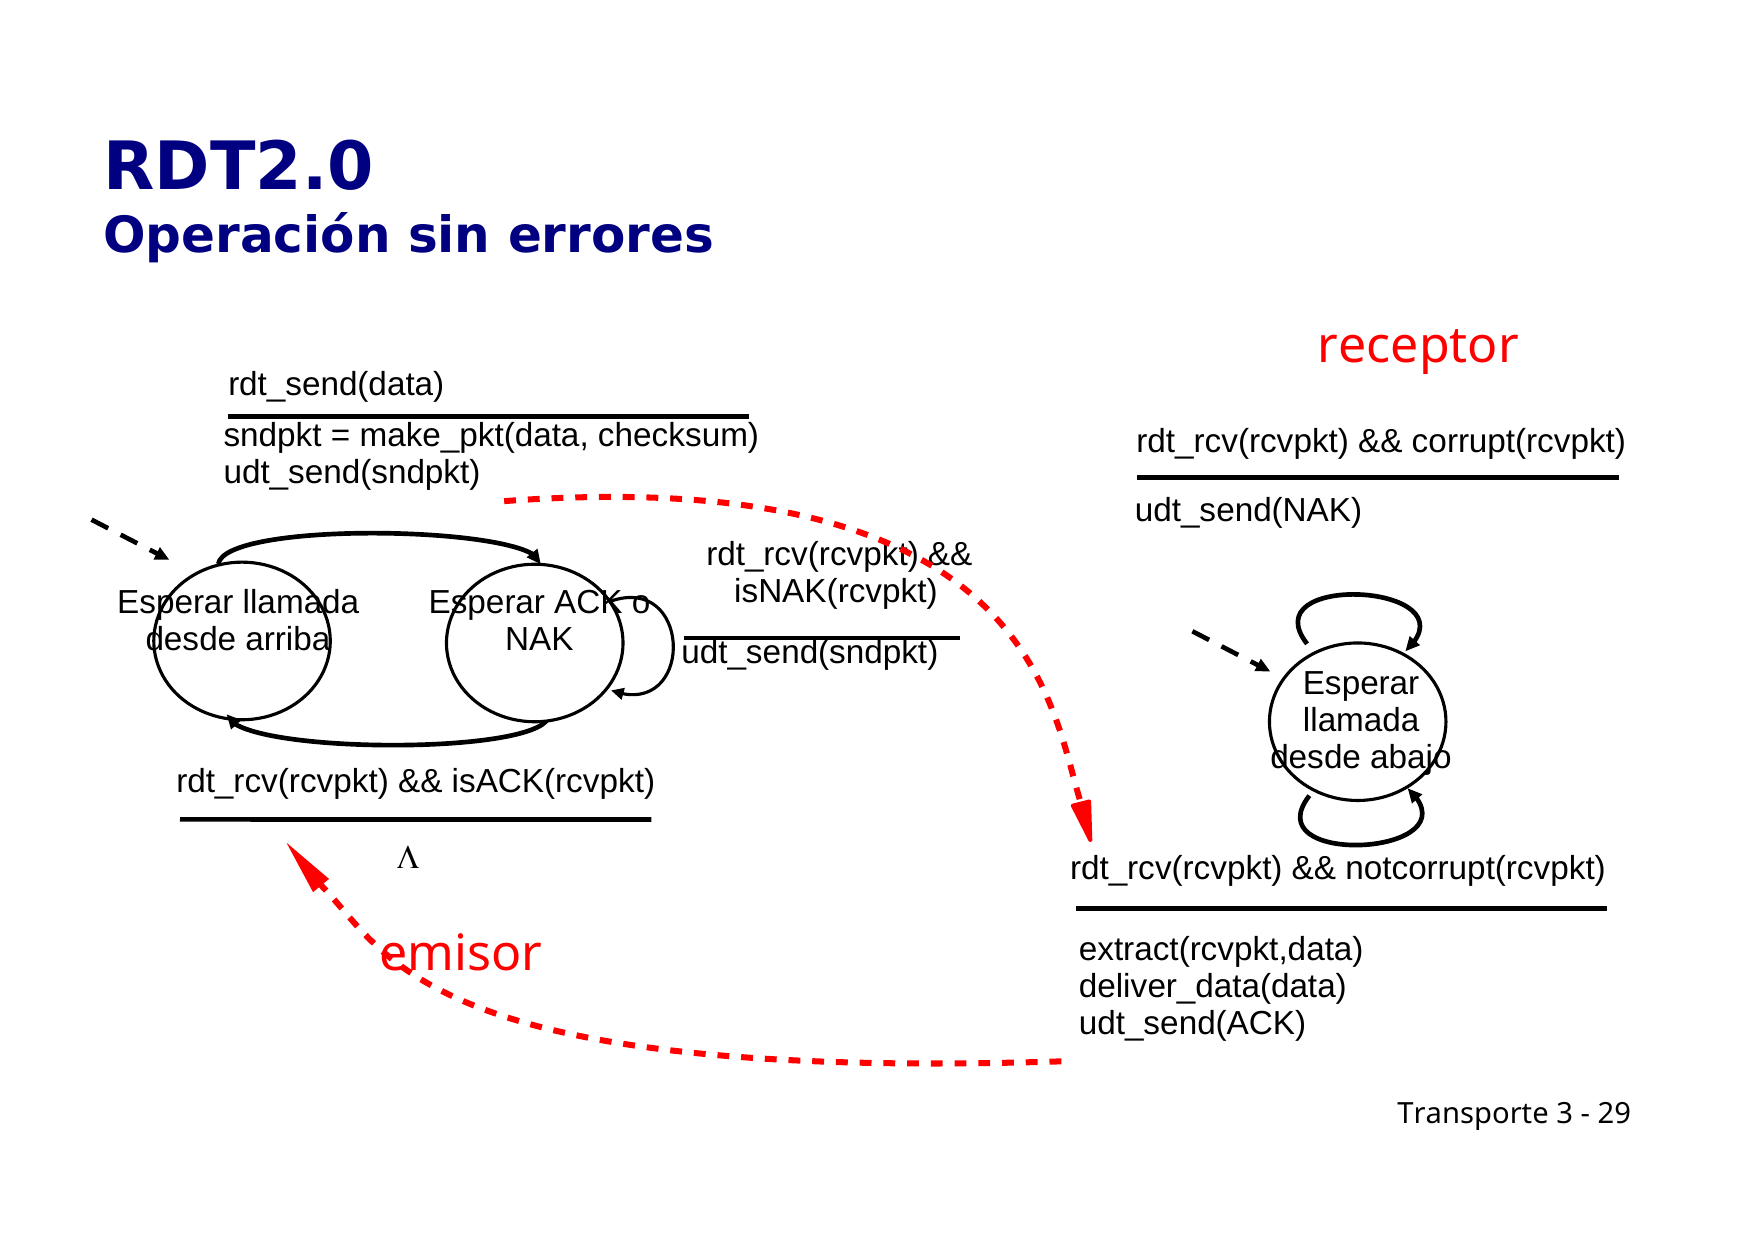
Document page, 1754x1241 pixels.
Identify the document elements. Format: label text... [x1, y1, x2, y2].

text_box [1286, 757, 1427, 801]
text_box rdt_rcv(rcvpkt) && corrupt(rcvpkt) [1121, 414, 1675, 451]
text_box emisor [364, 909, 558, 993]
text_box rdt_rcv(rcvpkt) && isNAK(rcvpkt) [691, 527, 1066, 632]
text_box [1328, 757, 1337, 766]
text_box receptor [1303, 300, 1534, 385]
text_box [1309, 642, 1407, 656]
text_box [490, 564, 580, 575]
text_box  [381, 837, 435, 884]
text_box Esperar llamada desde arriba [84, 575, 385, 676]
text_box [1374, 759, 1383, 766]
text_box [162, 676, 322, 720]
text_box [1393, 757, 1402, 766]
text_box sndpkt = make_pkt(data, checksum) udt_send(sndpkt) [208, 408, 862, 475]
text_box extract(rcvpkt,data) deliver_data(data) udt_send(ACK) [1064, 957, 1684, 1025]
text_box rdt_rcv(rcvpkt) && isACK(rcvpkt) [161, 754, 684, 802]
text_box Esperar ACK o NAK [385, 575, 694, 676]
text_box [1411, 759, 1420, 766]
text_box udt_send(NAK) [1120, 483, 1648, 514]
text_box [193, 562, 291, 575]
text_box [1430, 757, 1435, 767]
text_box Esperar llamada desde abajo [1253, 656, 1469, 757]
text_box rdt_rcv(rcvpkt) && notcorrupt(rcvpkt) [1055, 841, 1699, 957]
title RDT2.0 Operación sin errores [88, 95, 1654, 298]
text_box [454, 676, 615, 722]
text_box udt_send(sndpkt) [666, 632, 983, 692]
text_box rdt_send(data) [213, 357, 618, 428]
